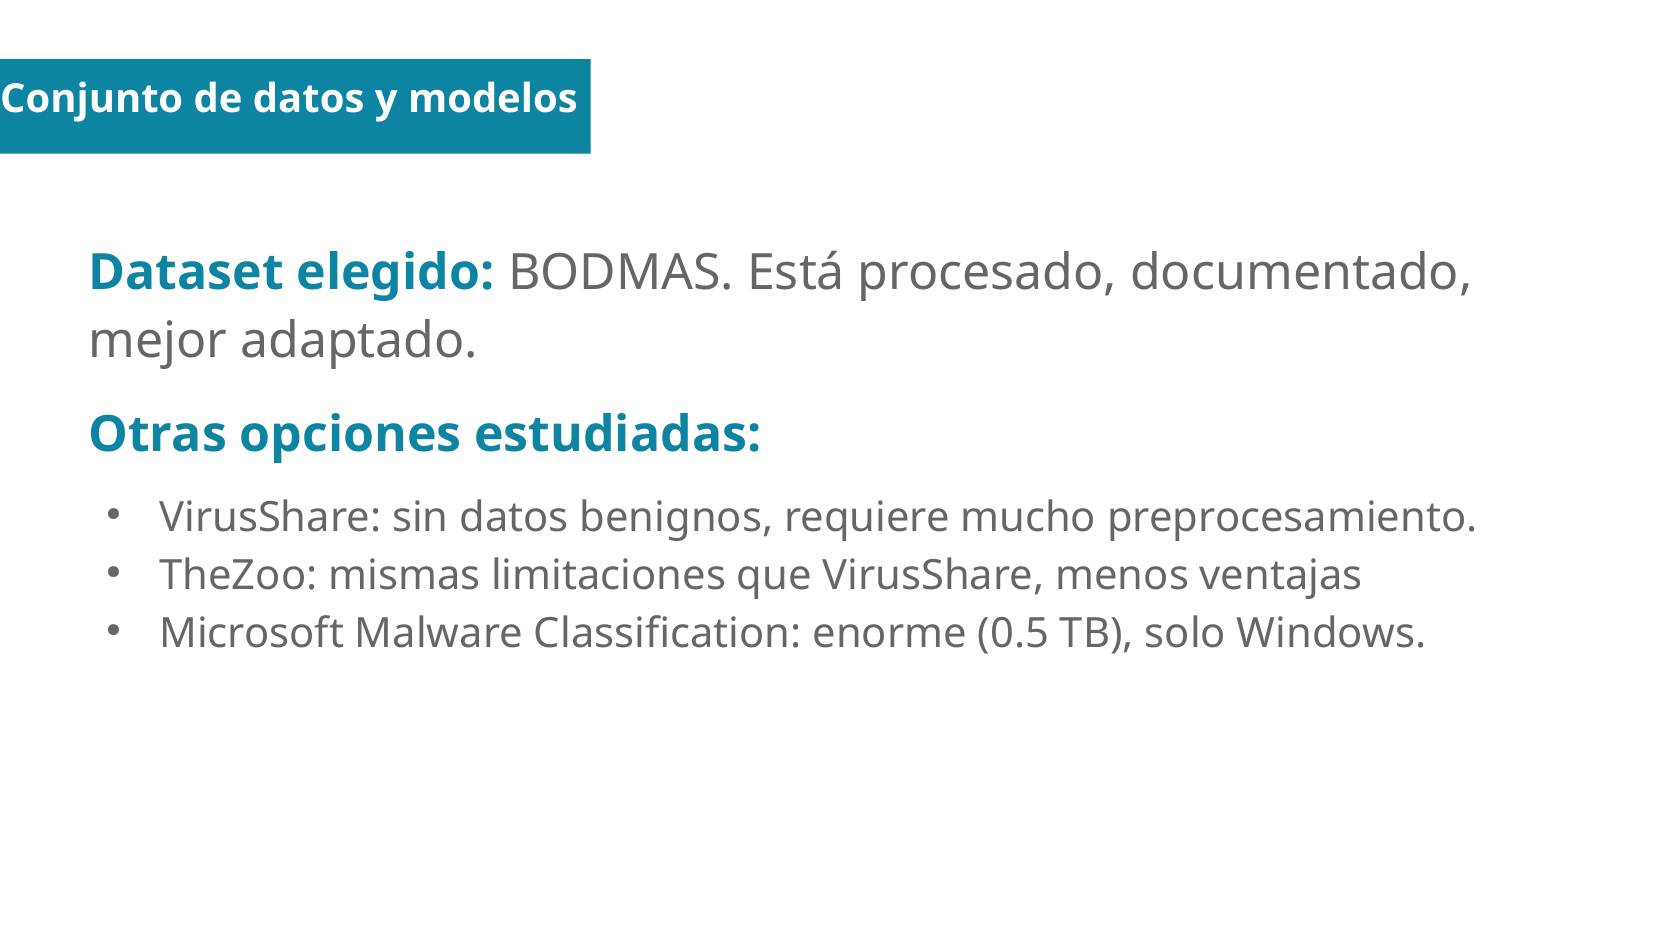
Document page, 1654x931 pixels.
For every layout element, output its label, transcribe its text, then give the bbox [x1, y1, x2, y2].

list Dataset elegido: BODMAS. Está procesado, documentado, mejor adaptado. Otras opciones estudiadas: VirusShare: sin datos benignos, requiere mucho preprocesamiento. TheZoo: mismas limitaciones que VirusShare, menos ventajas Microsoft Malware Classification: enorme (0.5 TB), solo Windows. [88, 236, 1536, 798]
title Conjunto de datos y modelos [0, 47, 579, 148]
